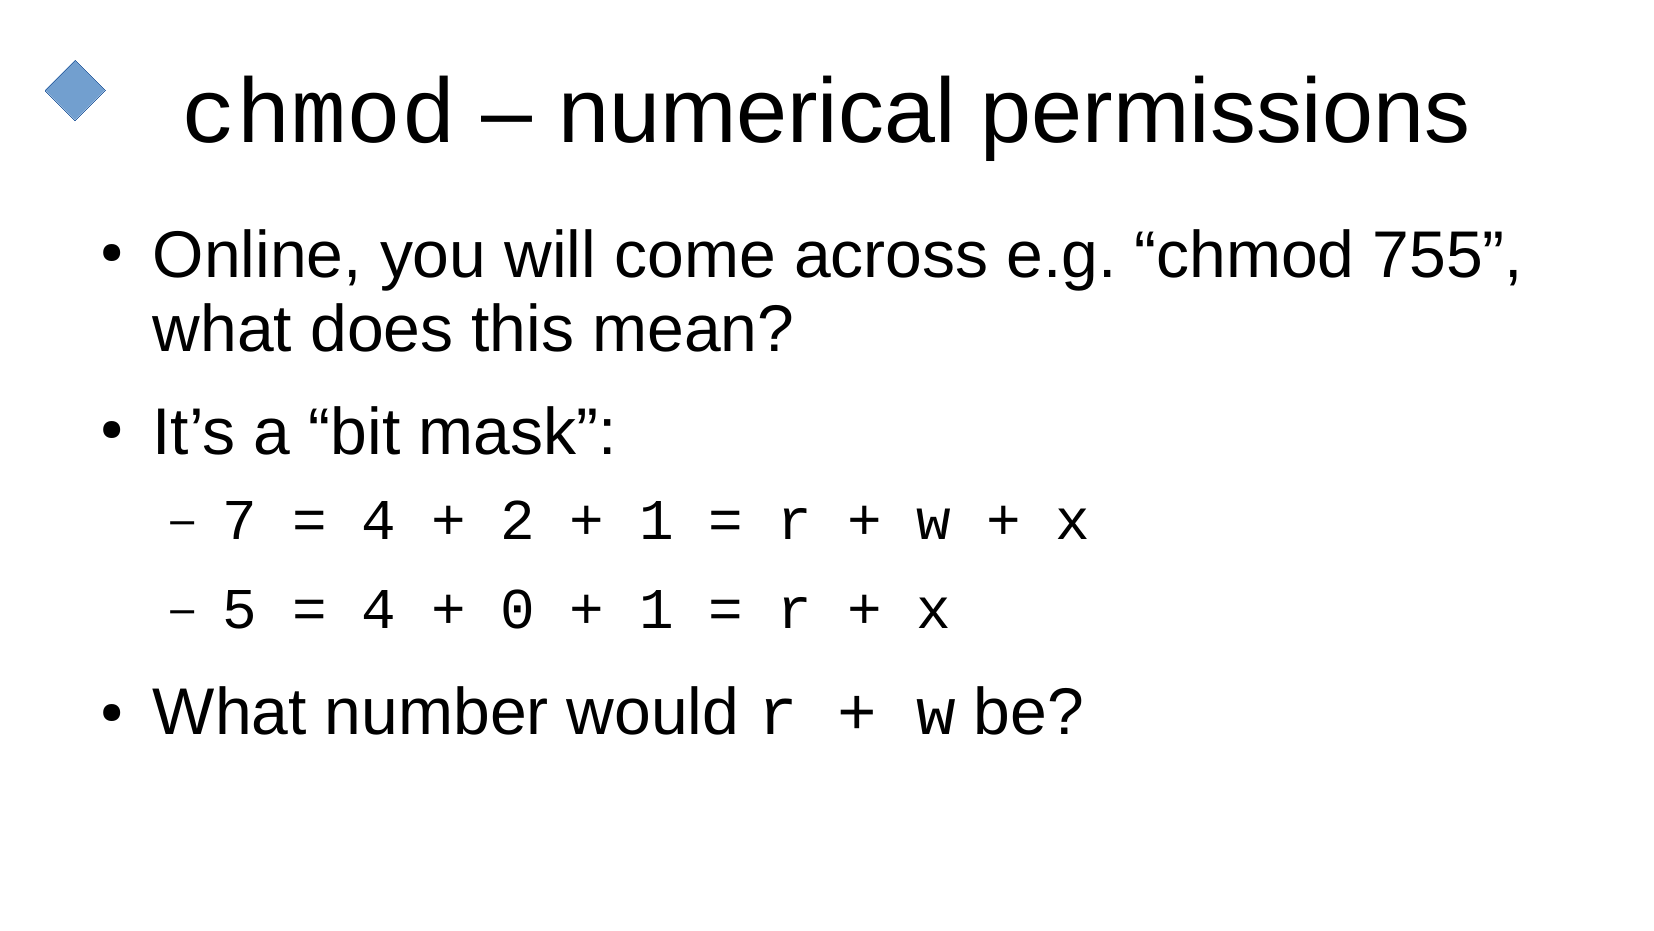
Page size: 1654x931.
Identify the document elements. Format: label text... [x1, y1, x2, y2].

title chmod – numerical permissions [82, 37, 1571, 193]
text_box [45, 60, 106, 121]
list Online, you will come across e.g. “chmod 755”, what does this mean? It’s a “bit mask”: 7 = 4 + 2 + 1 = r + w + x 5 = 4 + 0 + 1 = r + x What number would r + w be? [82, 217, 1571, 758]
